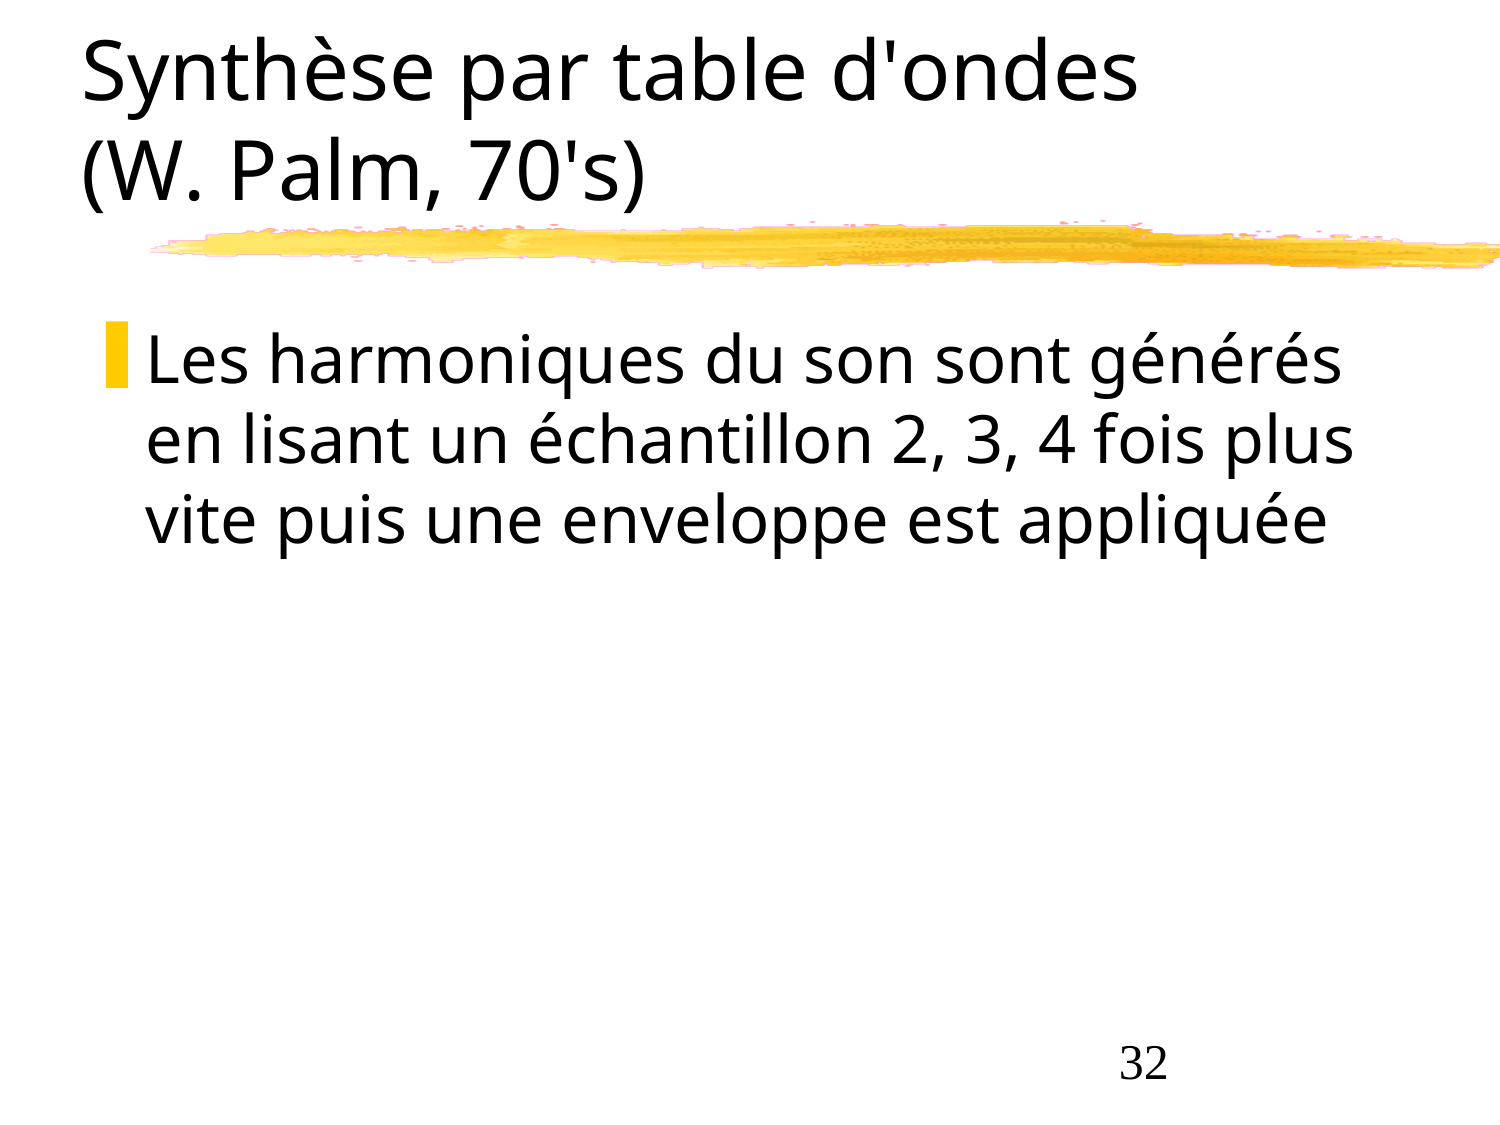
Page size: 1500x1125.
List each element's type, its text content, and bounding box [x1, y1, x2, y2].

list Les harmoniques du son sont générés en lisant un échantillon 2, 3, 4 fois plus vite puis une enveloppe est appliquée [74, 309, 1417, 1052]
title Synthèse par table d'ondes (W. Palm, 70's) [66, 8, 1342, 225]
picture [150, 215, 1500, 279]
